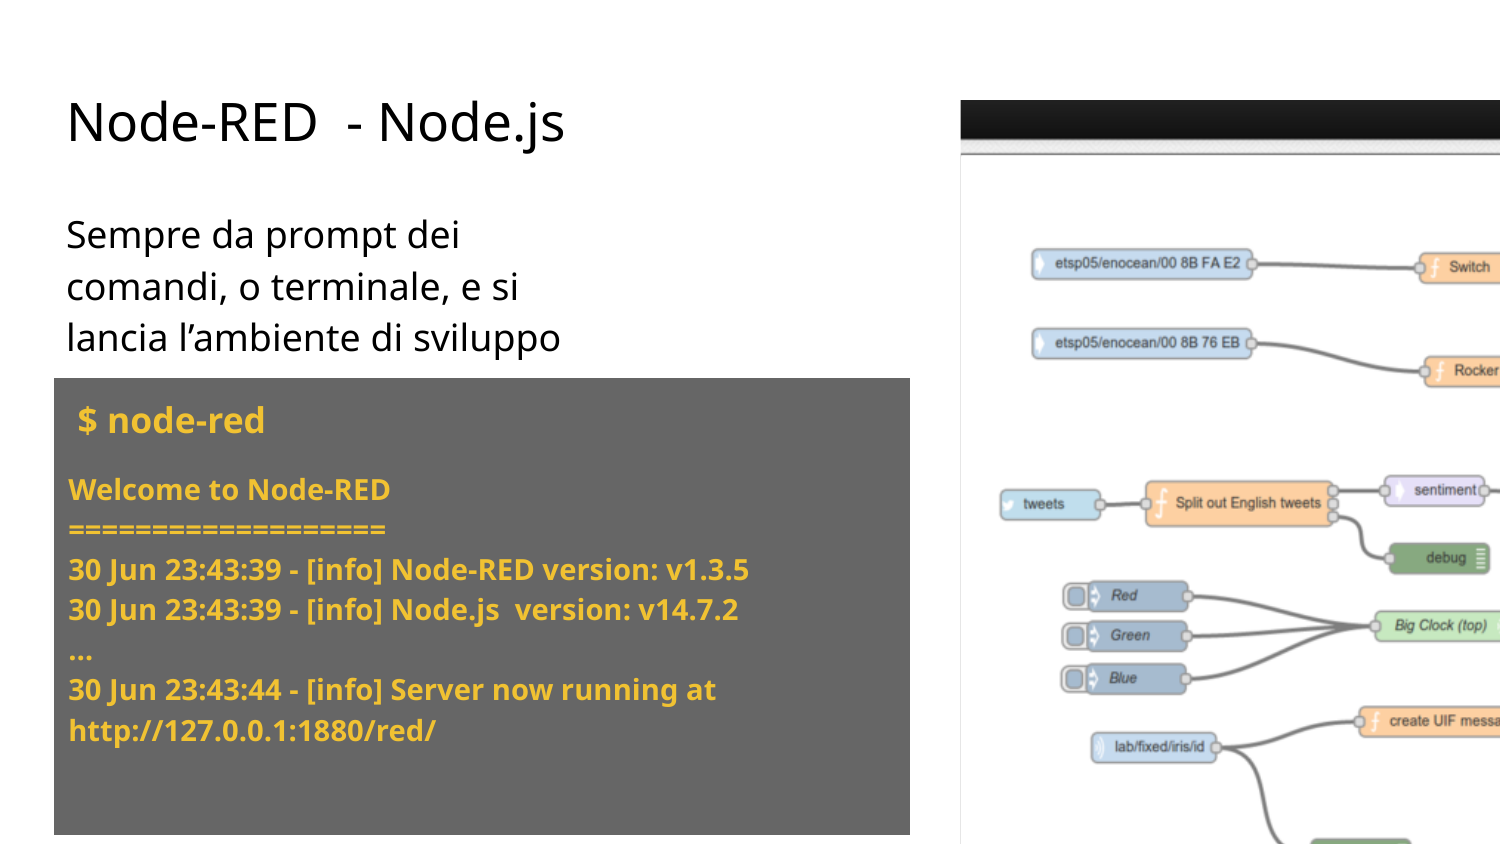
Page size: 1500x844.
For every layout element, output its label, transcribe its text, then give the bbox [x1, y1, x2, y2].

list Sempre da prompt dei comandi, o terminale, e si lancia l’ambiente di sviluppo [51, 189, 646, 750]
text_box $ node-red Welcome to Node-RED =================== 30 Jun 23:43:39 - [info] Node-RED version: v1.3.5 30 Jun 23:43:39 - [info] Node.js version: v14.7.2 … 30 Jun 23:43:44 - [info] Server now running at http://127.0.0.1:1880/red/ [53, 376, 911, 836]
title Node-RED - Node.js [51, 72, 1449, 167]
picture [960, 100, 1500, 844]
